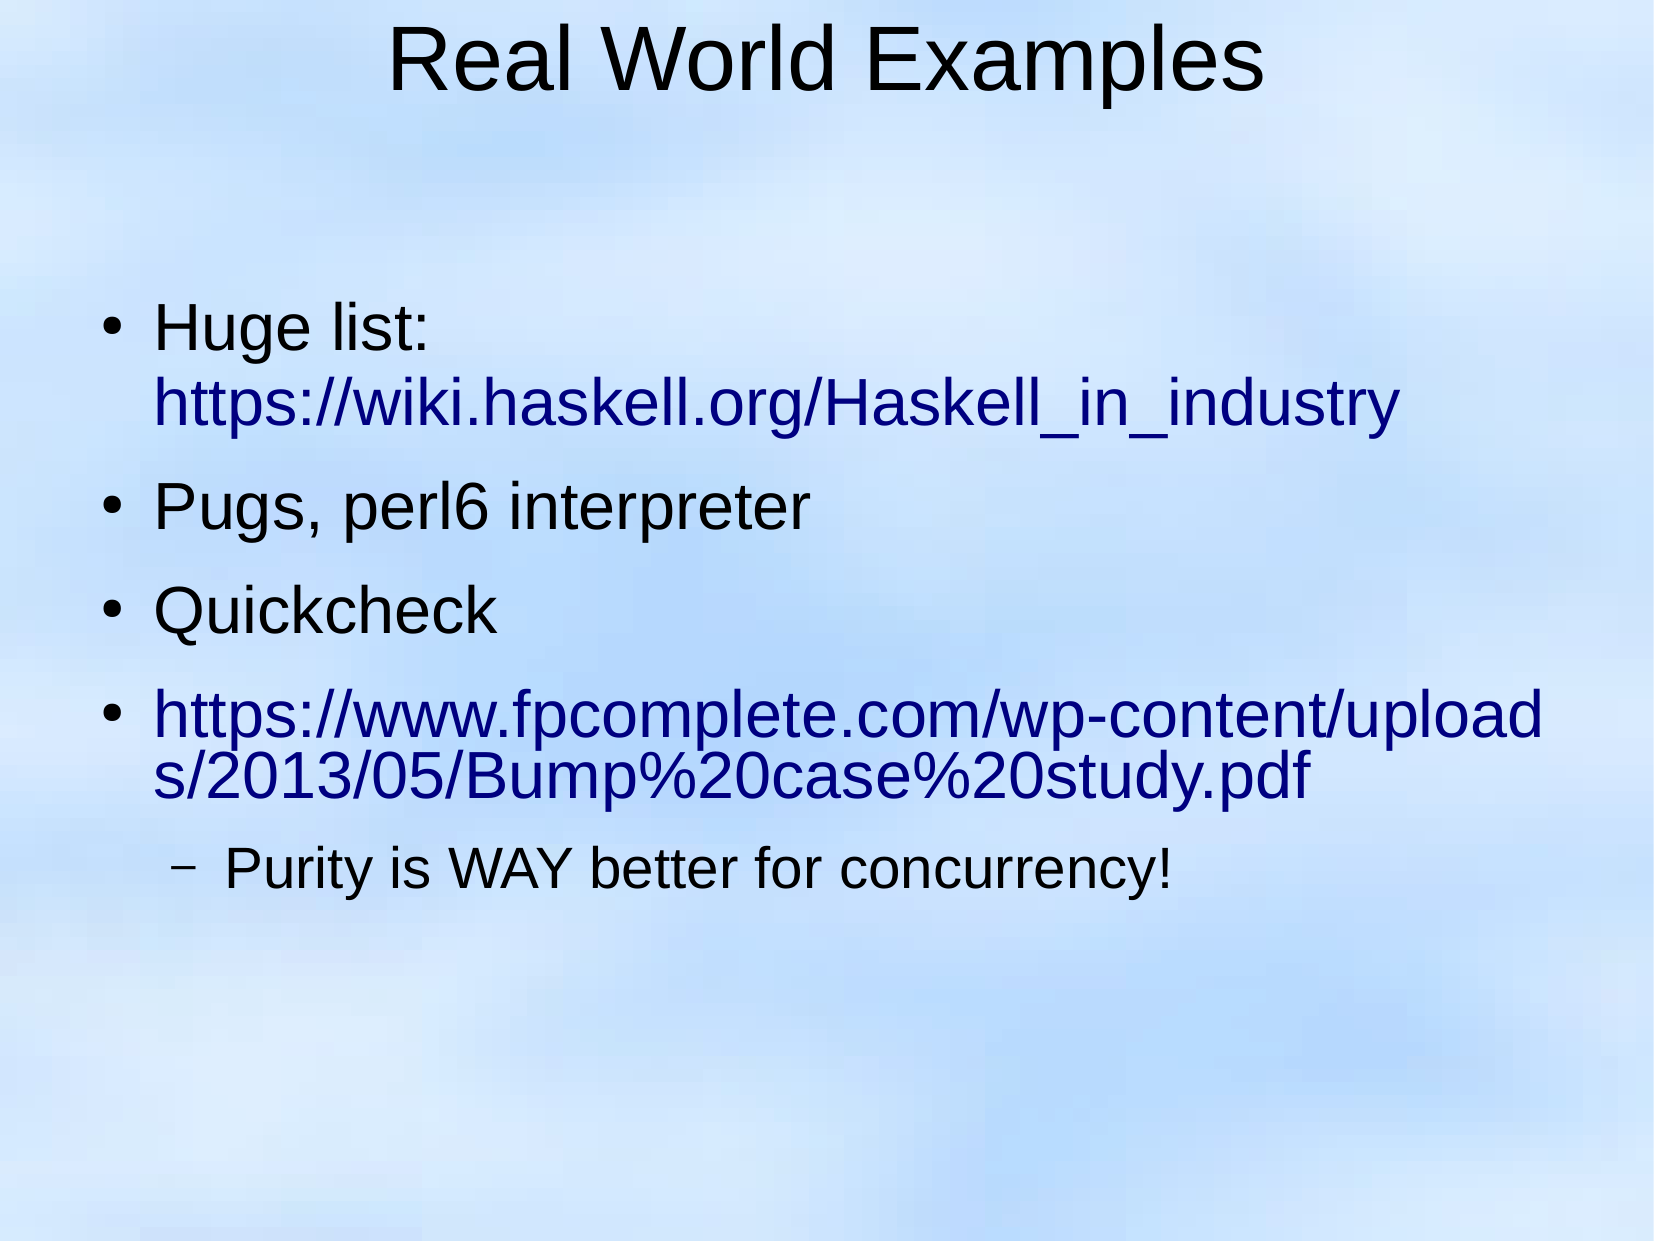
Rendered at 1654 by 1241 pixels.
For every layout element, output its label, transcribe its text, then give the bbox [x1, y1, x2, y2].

picture [0, 0, 1654, 1241]
title Real World Examples [82, 0, 1571, 163]
list Huge list: https://wiki.haskell.org/Haskell_in_industry Pugs, perl6 interpreter Quickcheck https://www.fpcomplete.com/wp-content/uploads/2013/05/Bump%20case%20study.pdf Purity is WAY better for concurrency! [82, 290, 1571, 1010]
